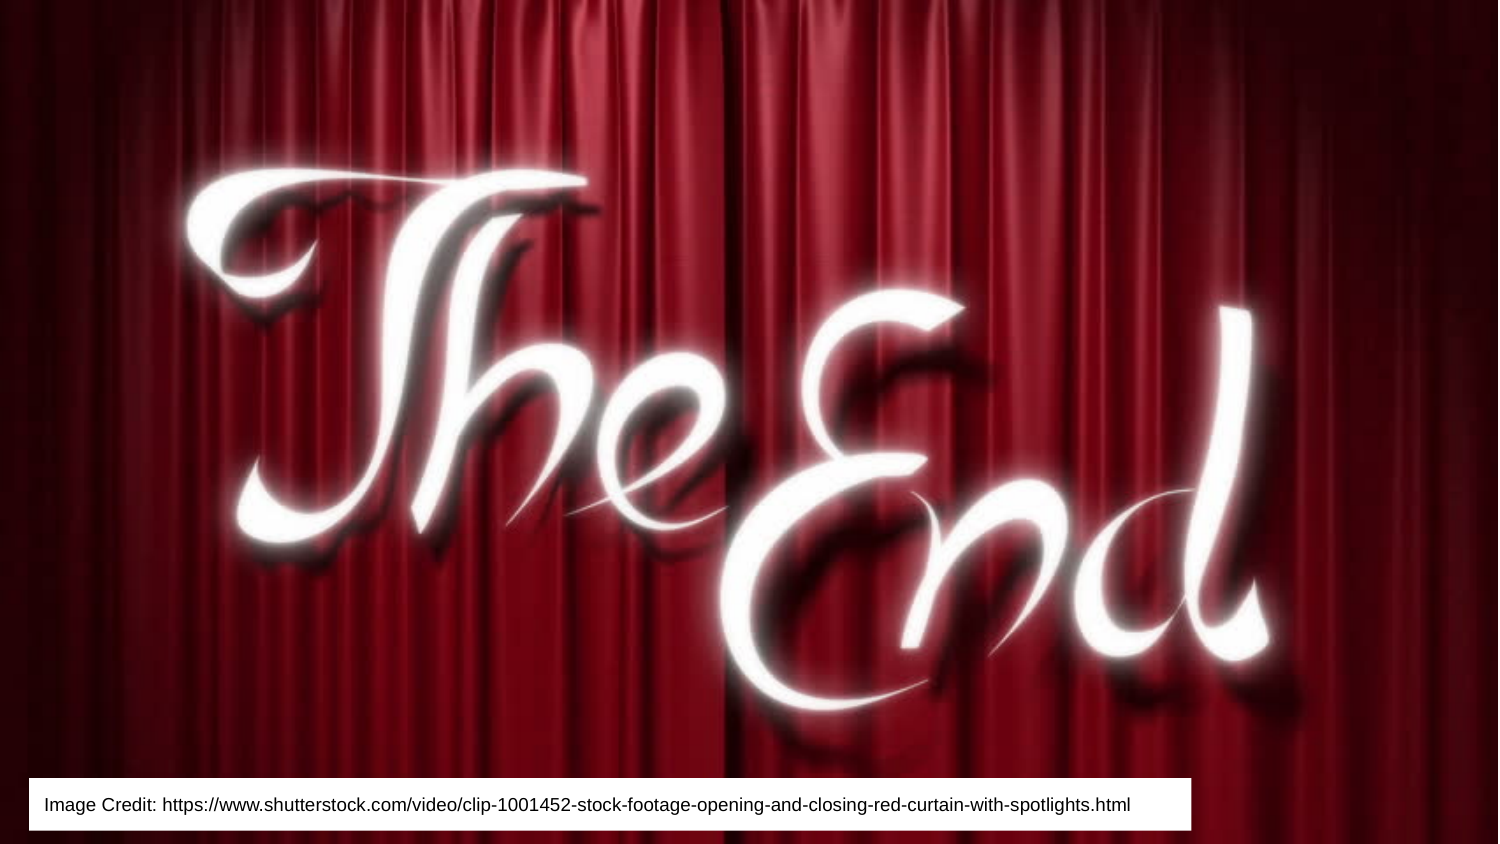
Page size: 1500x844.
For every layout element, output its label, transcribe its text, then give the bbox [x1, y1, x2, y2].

text_box Image Credit: https://www.shutterstock.com/video/clip-1001452-stock-footage-opening-and-closing-red-curtain-with-spotlights.html [29, 778, 1192, 831]
picture [0, 0, 1498, 844]
